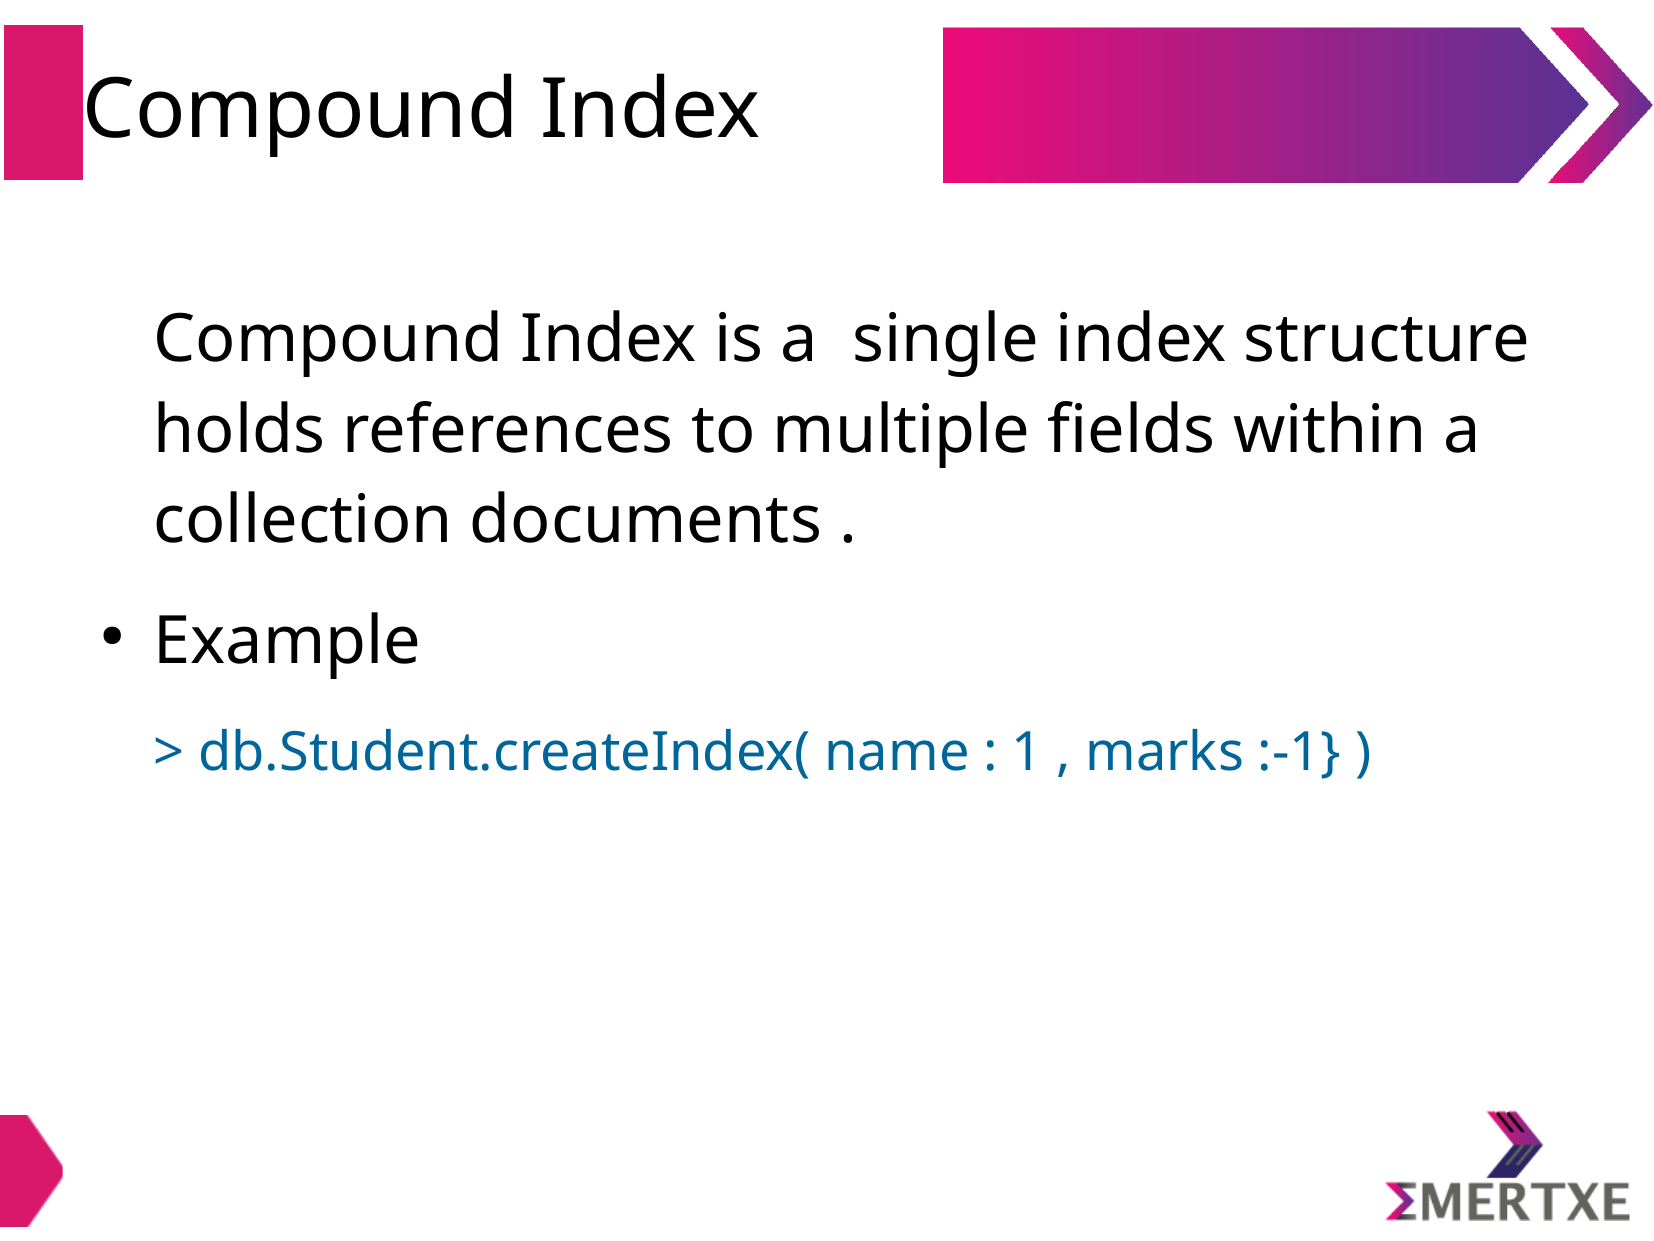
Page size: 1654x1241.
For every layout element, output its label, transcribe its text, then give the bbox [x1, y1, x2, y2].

picture [1571, 27, 1653, 183]
picture [1385, 1107, 1631, 1221]
list Compound Index is a single index structure holds references to multiple fields within a collection documents . Example > db.Student.createIndex( name : 1 , marks :-1} ) [82, 290, 1571, 1010]
title Compound Index [82, 2, 1571, 210]
